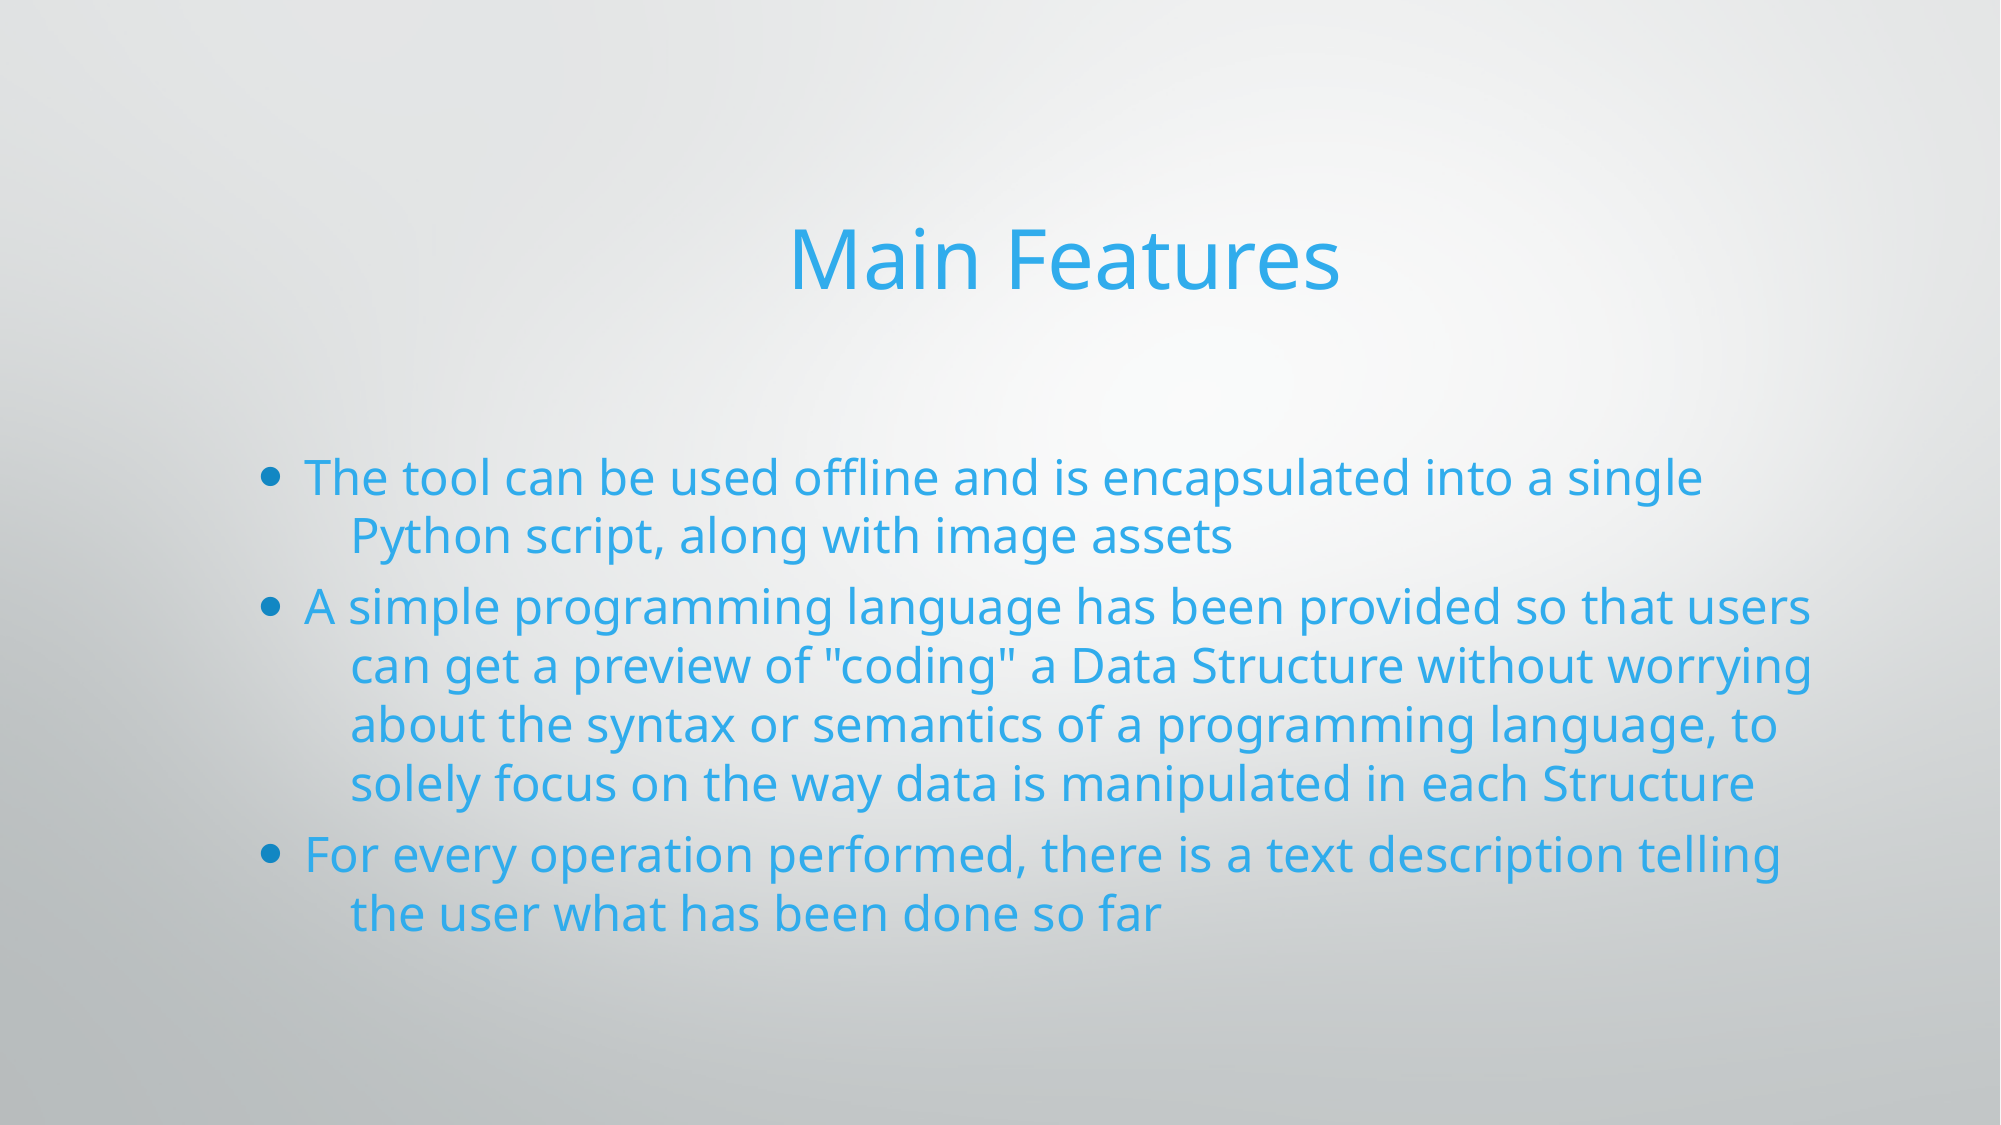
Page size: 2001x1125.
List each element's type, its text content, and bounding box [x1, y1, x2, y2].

title Main Features [243, 112, 1887, 400]
list The tool can be used offline and is encapsulated into a single Python script, along with image assets A simple programming language has been provided so that users can get a preview of "coding" a Data Structure without worrying about the syntax or semantics of a programming language, to solely focus on the way data is manipulated in each Structure For every operation performed, there is a text description telling the user what has been done so far [243, 437, 1887, 950]
